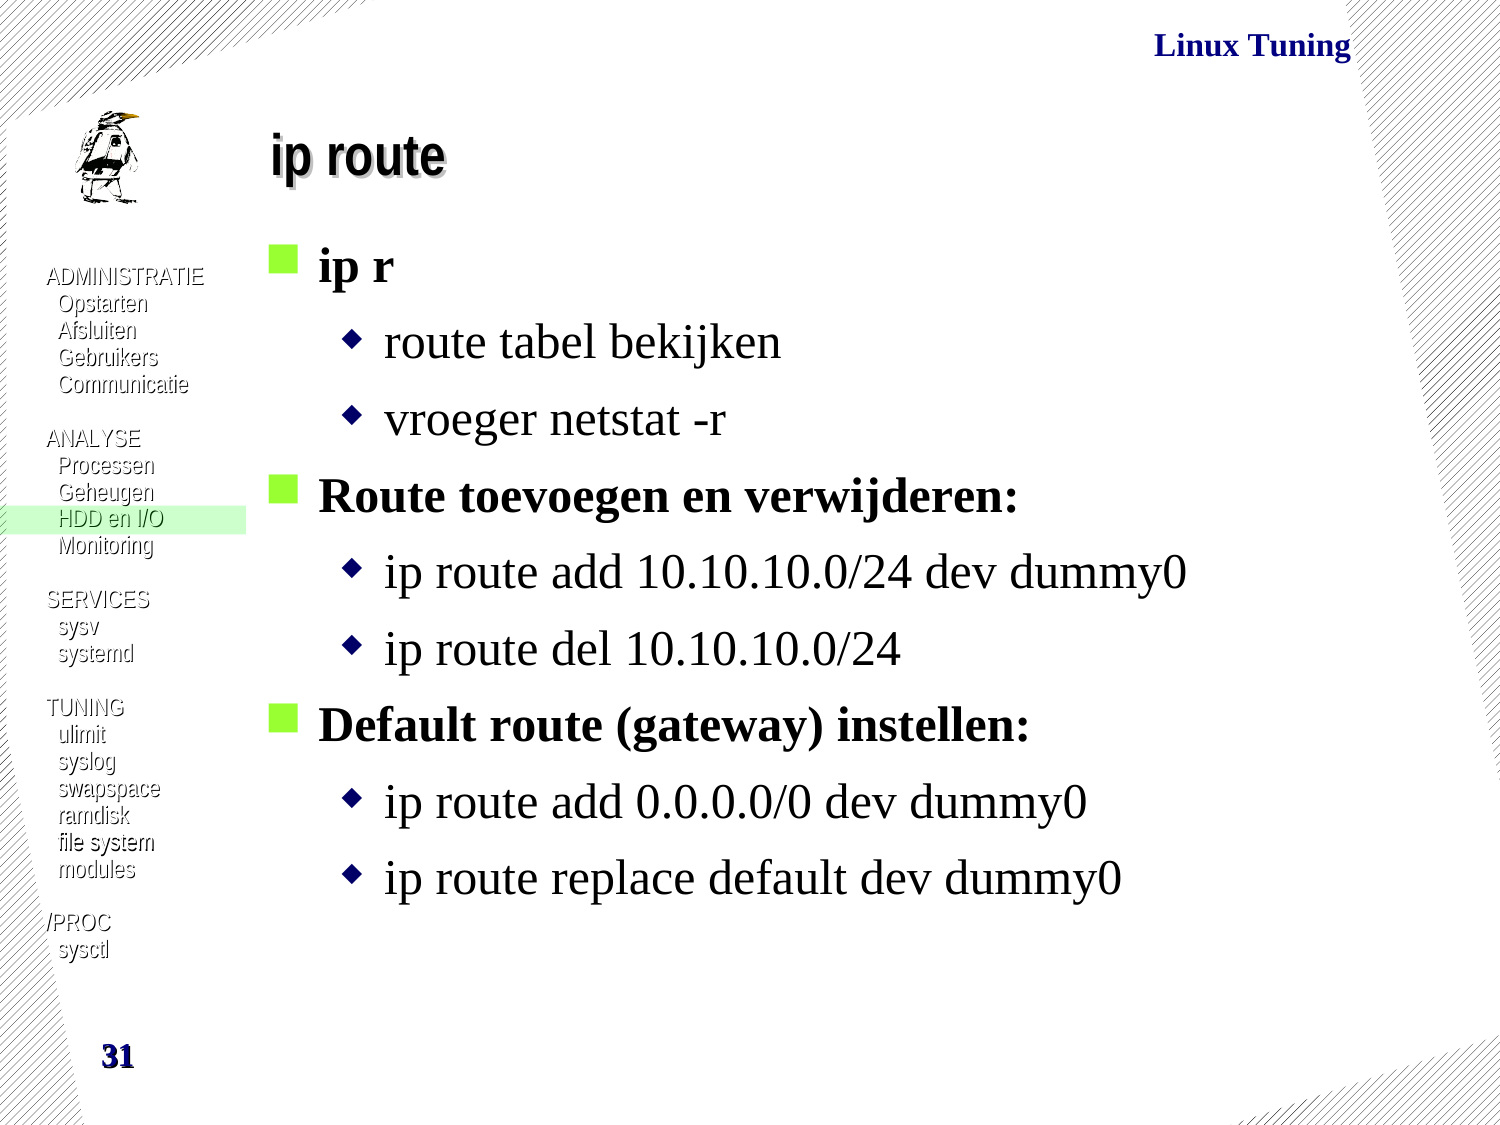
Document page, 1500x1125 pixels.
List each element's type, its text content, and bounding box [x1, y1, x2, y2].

text_box [0, 505, 247, 535]
picture [57, 105, 143, 206]
list ip r route tabel bekijken vroeger netstat -r Route toevoegen en verwijderen: ip route add 10.10.10.0/24 dev dummy0 ip route del 10.10.10.0/24 Default route (gateway) instellen: ip route add 0.0.0.0/0 dev dummy0 ip route replace default dev dummy0 [264, 229, 1486, 906]
title ip route [270, 41, 1500, 250]
